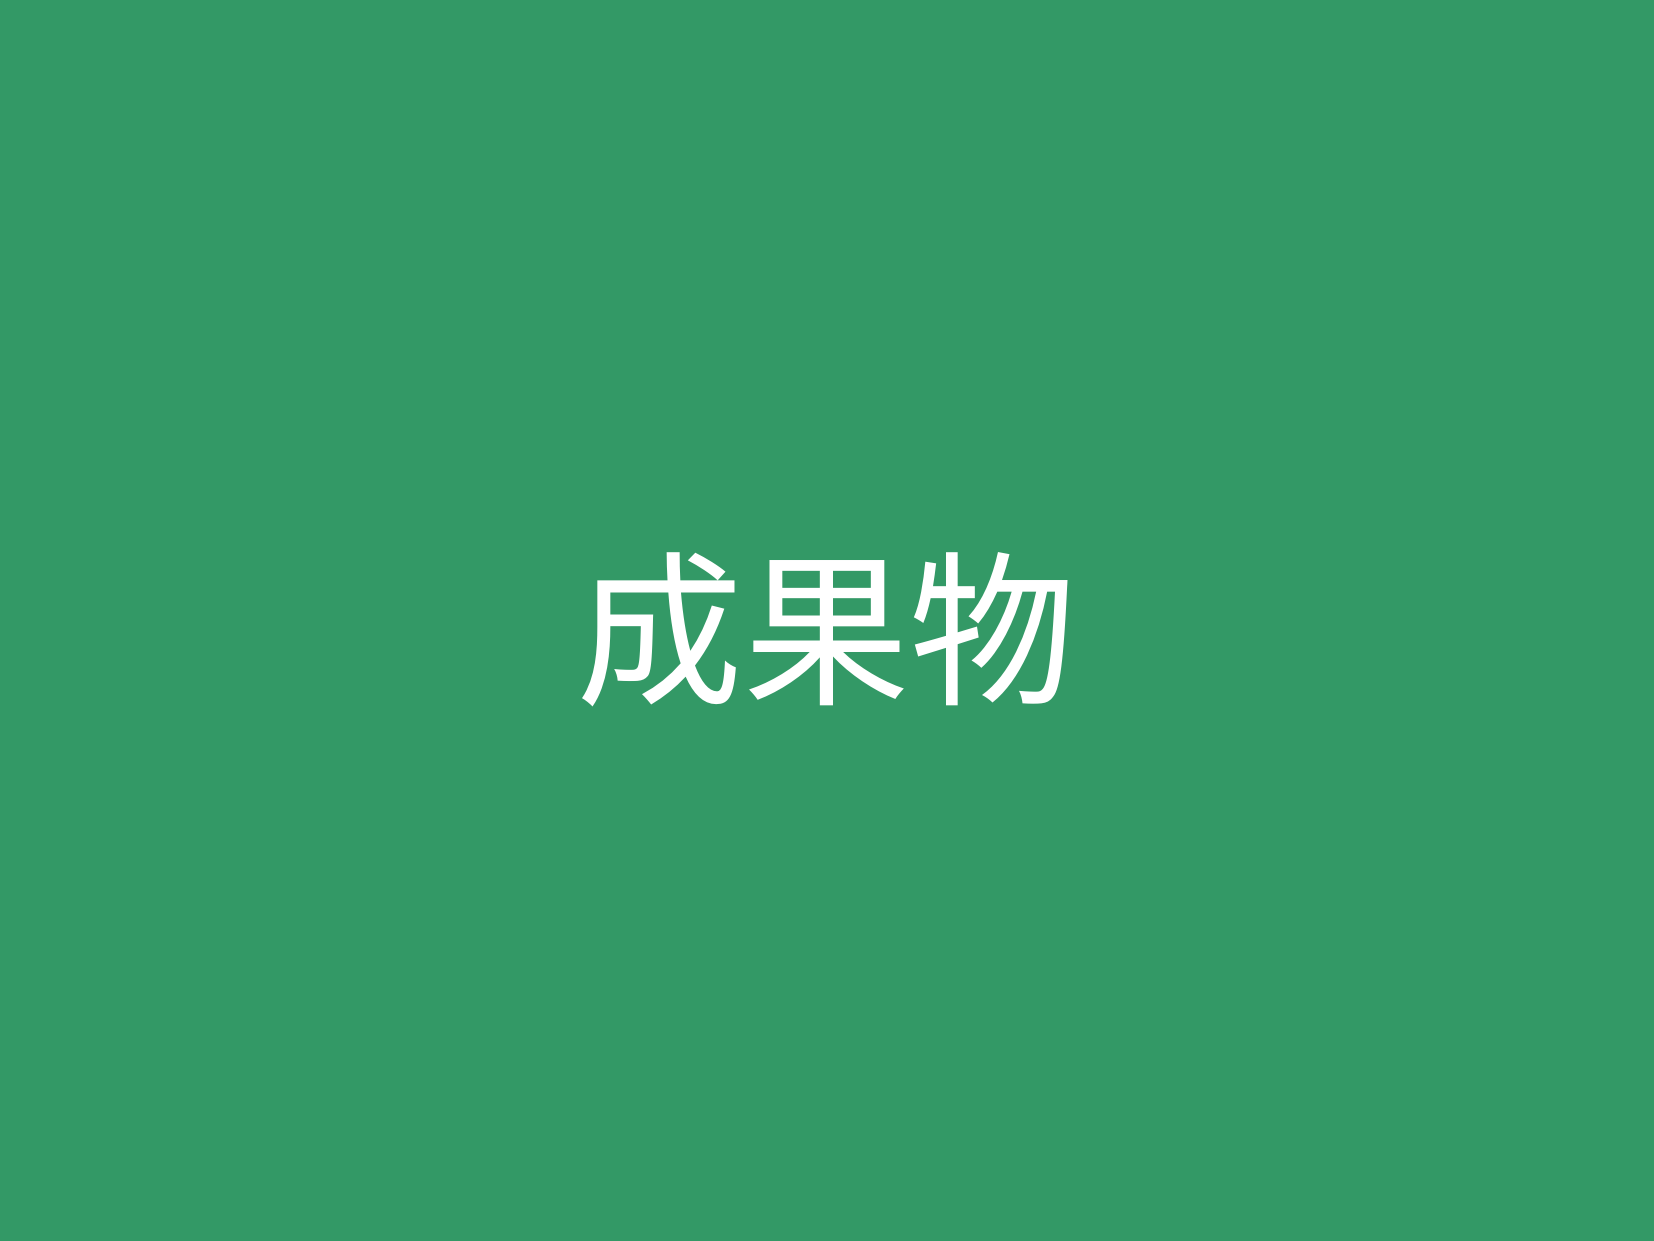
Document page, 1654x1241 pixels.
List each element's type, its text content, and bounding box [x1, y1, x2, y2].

text_box 成果物 [0, 0, 1654, 1241]
